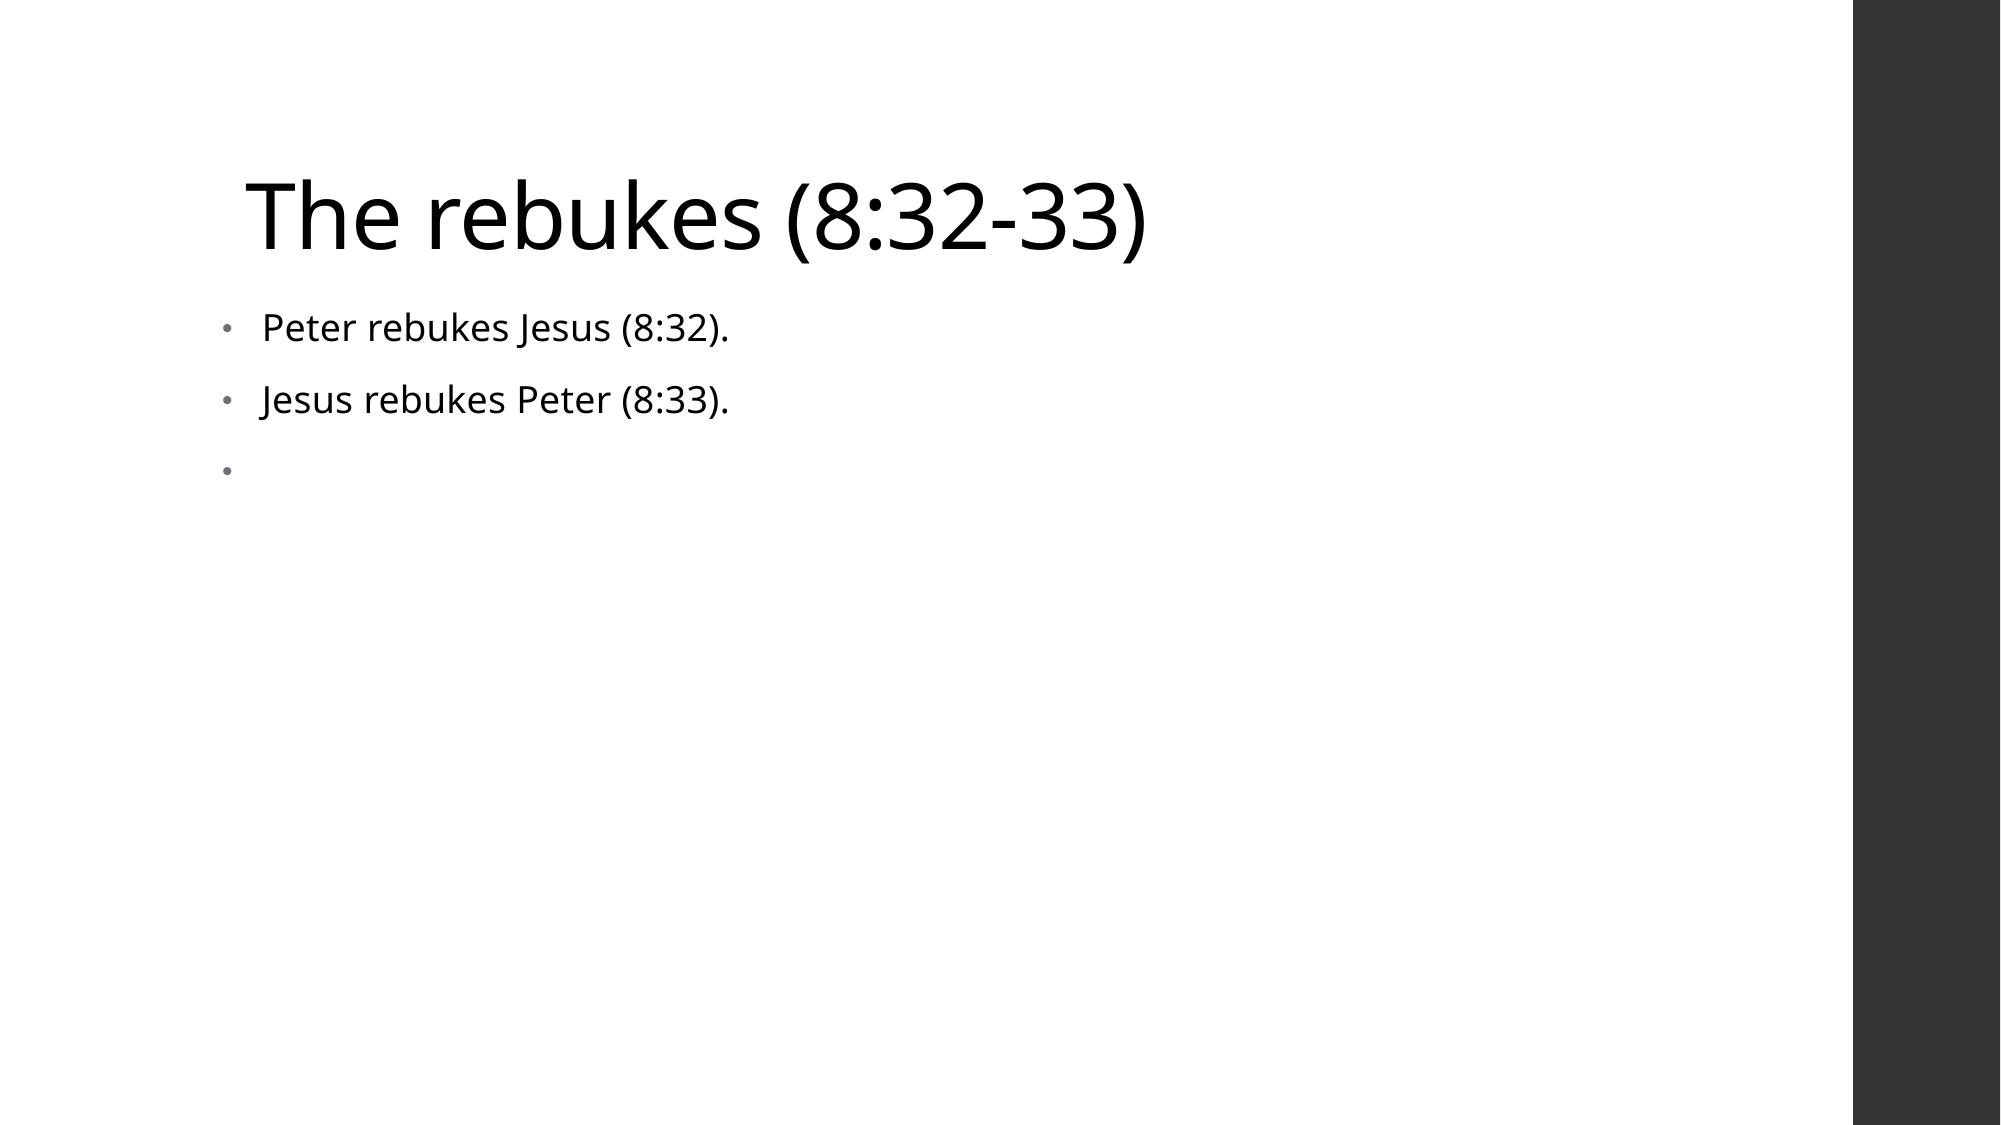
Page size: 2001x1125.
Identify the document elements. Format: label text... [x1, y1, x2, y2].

title The rebukes (8:32-33) [206, 60, 1797, 278]
list Peter rebukes Jesus (8:32). Jesus rebukes Peter (8:33). [206, 299, 1617, 1014]
